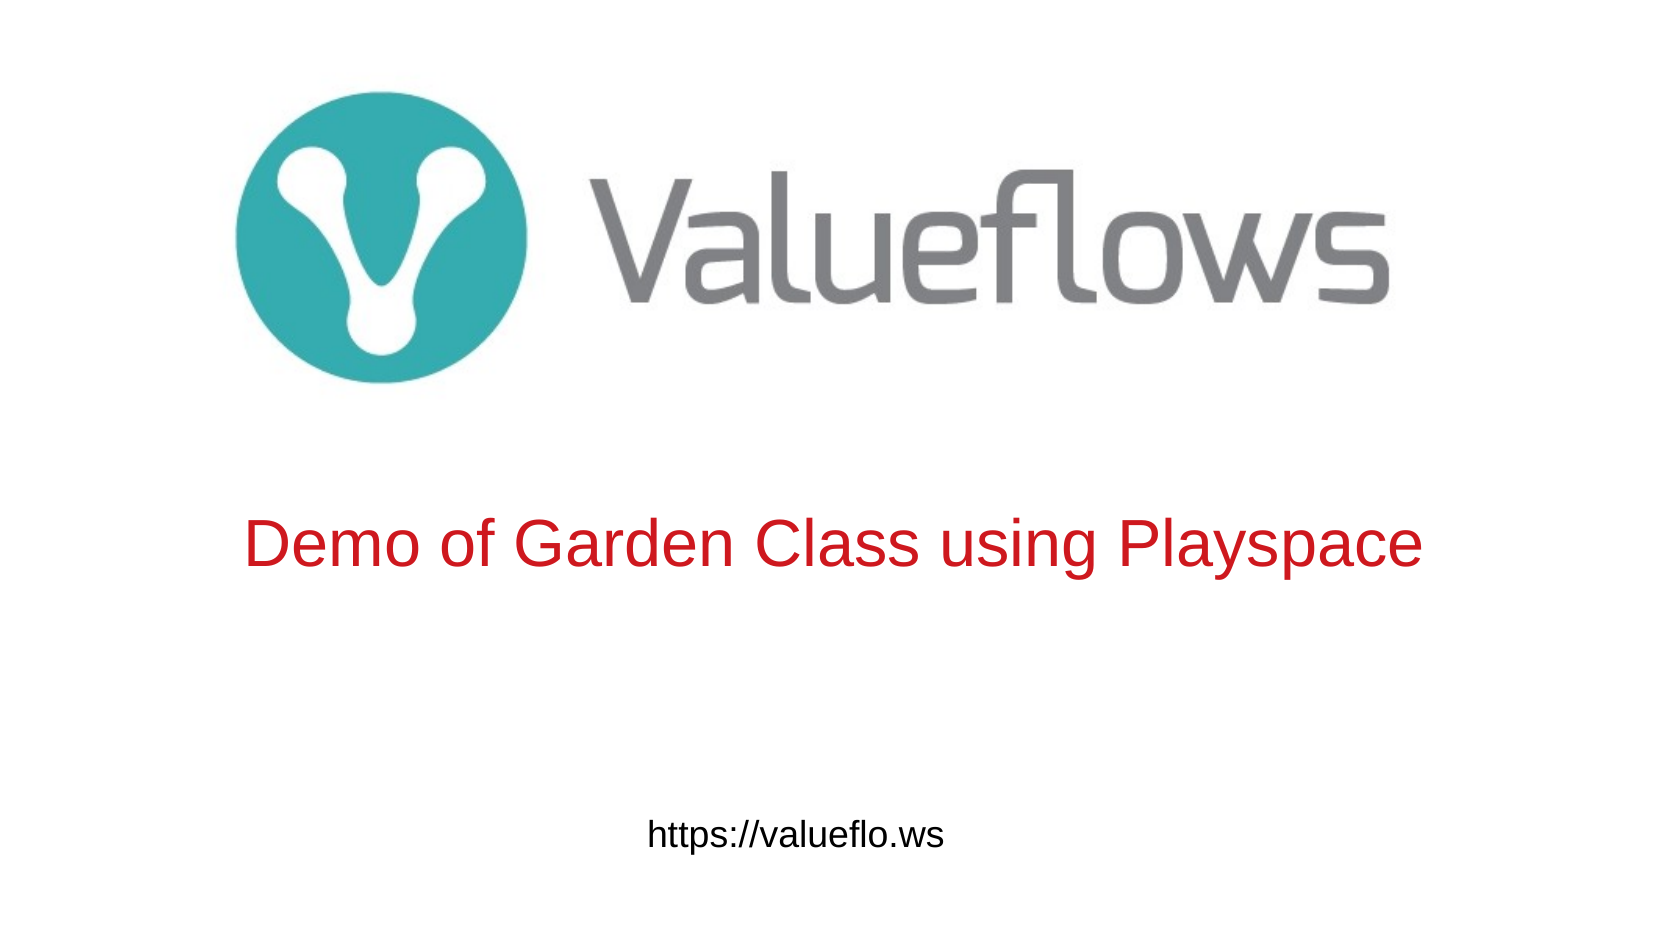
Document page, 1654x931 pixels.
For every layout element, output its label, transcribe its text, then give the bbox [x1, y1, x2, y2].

text_box https://valueflo.ws [632, 806, 993, 906]
picture [195, 48, 1433, 421]
subtitle Demo of Garden Class using Playspace [90, 371, 1579, 716]
